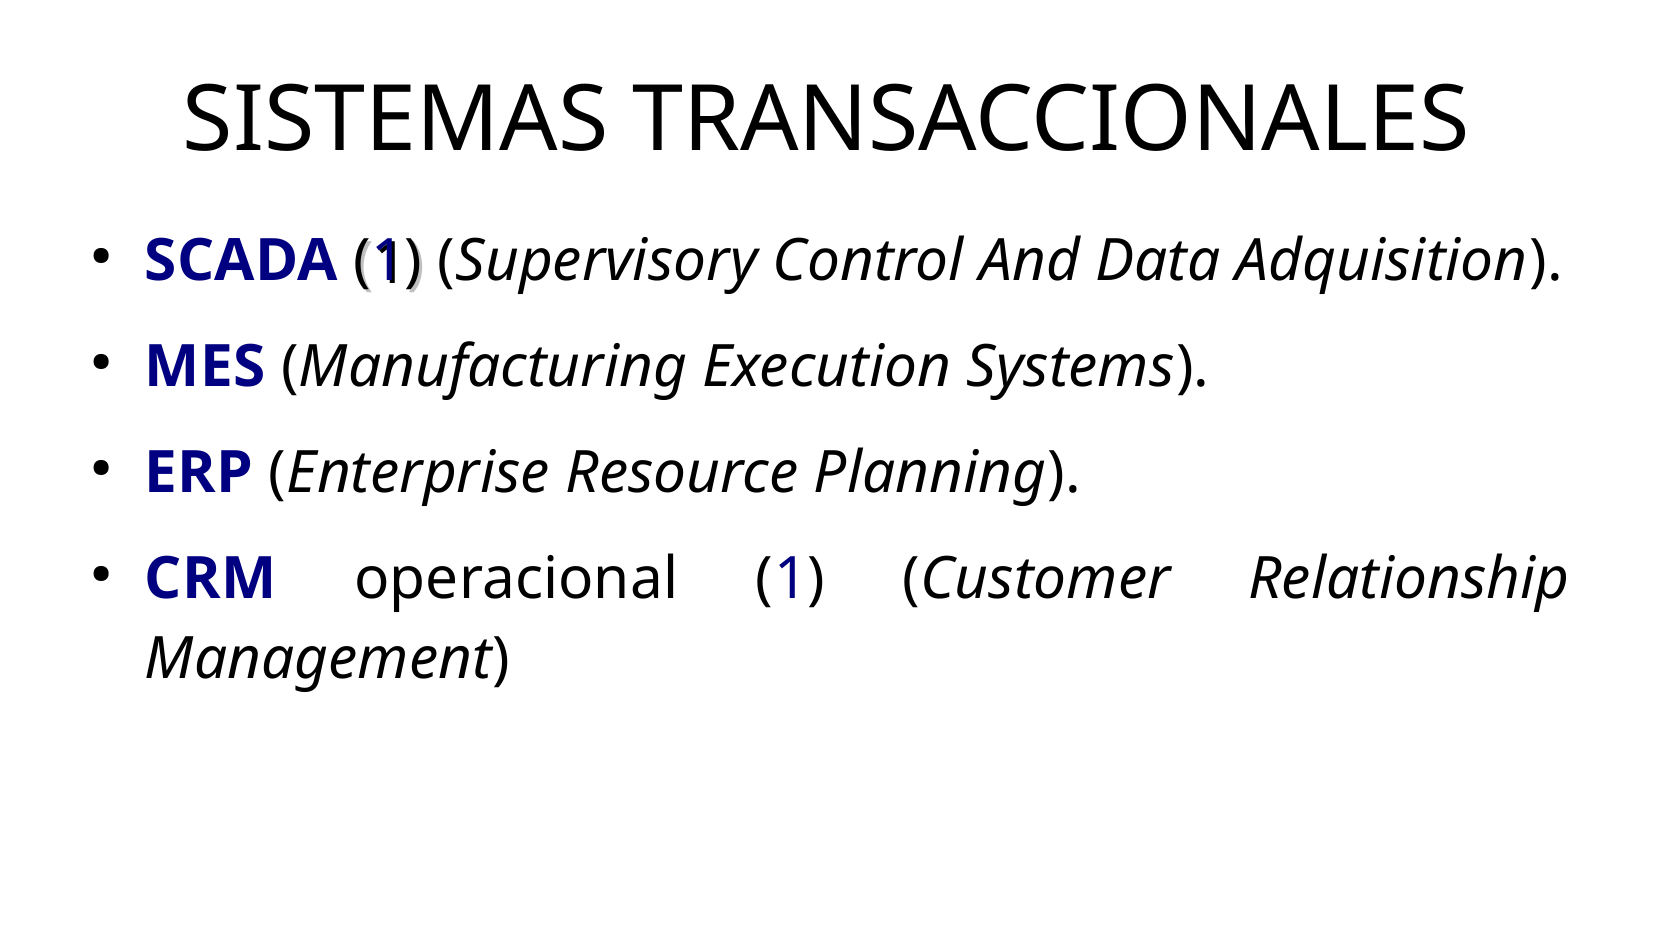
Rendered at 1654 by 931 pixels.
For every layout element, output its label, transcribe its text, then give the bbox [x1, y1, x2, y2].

list SCADA (1) (Supervisory Control And Data Adquisition). MES (Manufacturing Execution Systems). ERP (Enterprise Resource Planning). CRM operacional (1) (Customer Relationship Management) [82, 217, 1571, 758]
title SISTEMAS TRANSACCIONALES [82, 37, 1571, 193]
